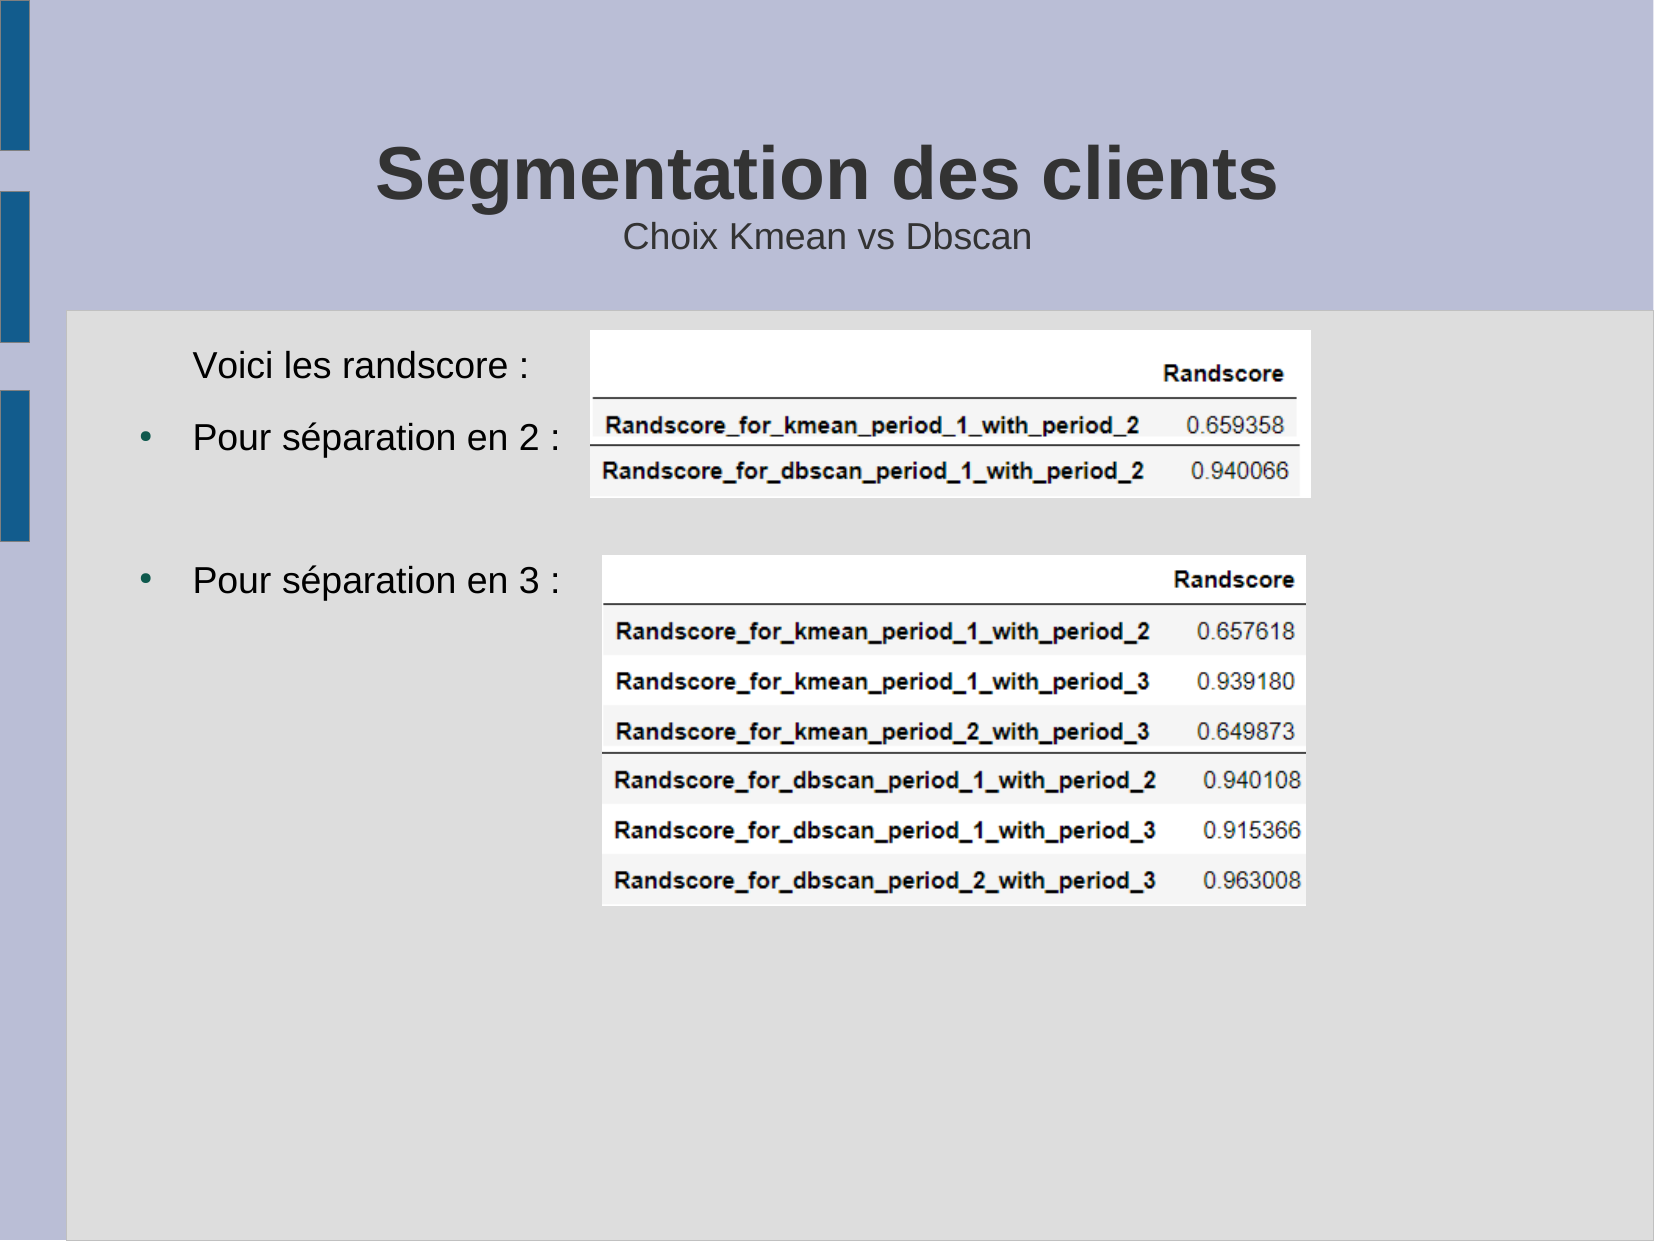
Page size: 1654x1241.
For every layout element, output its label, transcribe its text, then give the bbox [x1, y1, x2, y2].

title Segmentation des clients Choix Kmean vs Dbscan [121, 91, 1534, 299]
picture [602, 555, 1306, 906]
picture [590, 330, 1311, 498]
list Voici les randscore : Pour séparation en 2 : Pour séparation en 3 : [121, 344, 1534, 1127]
